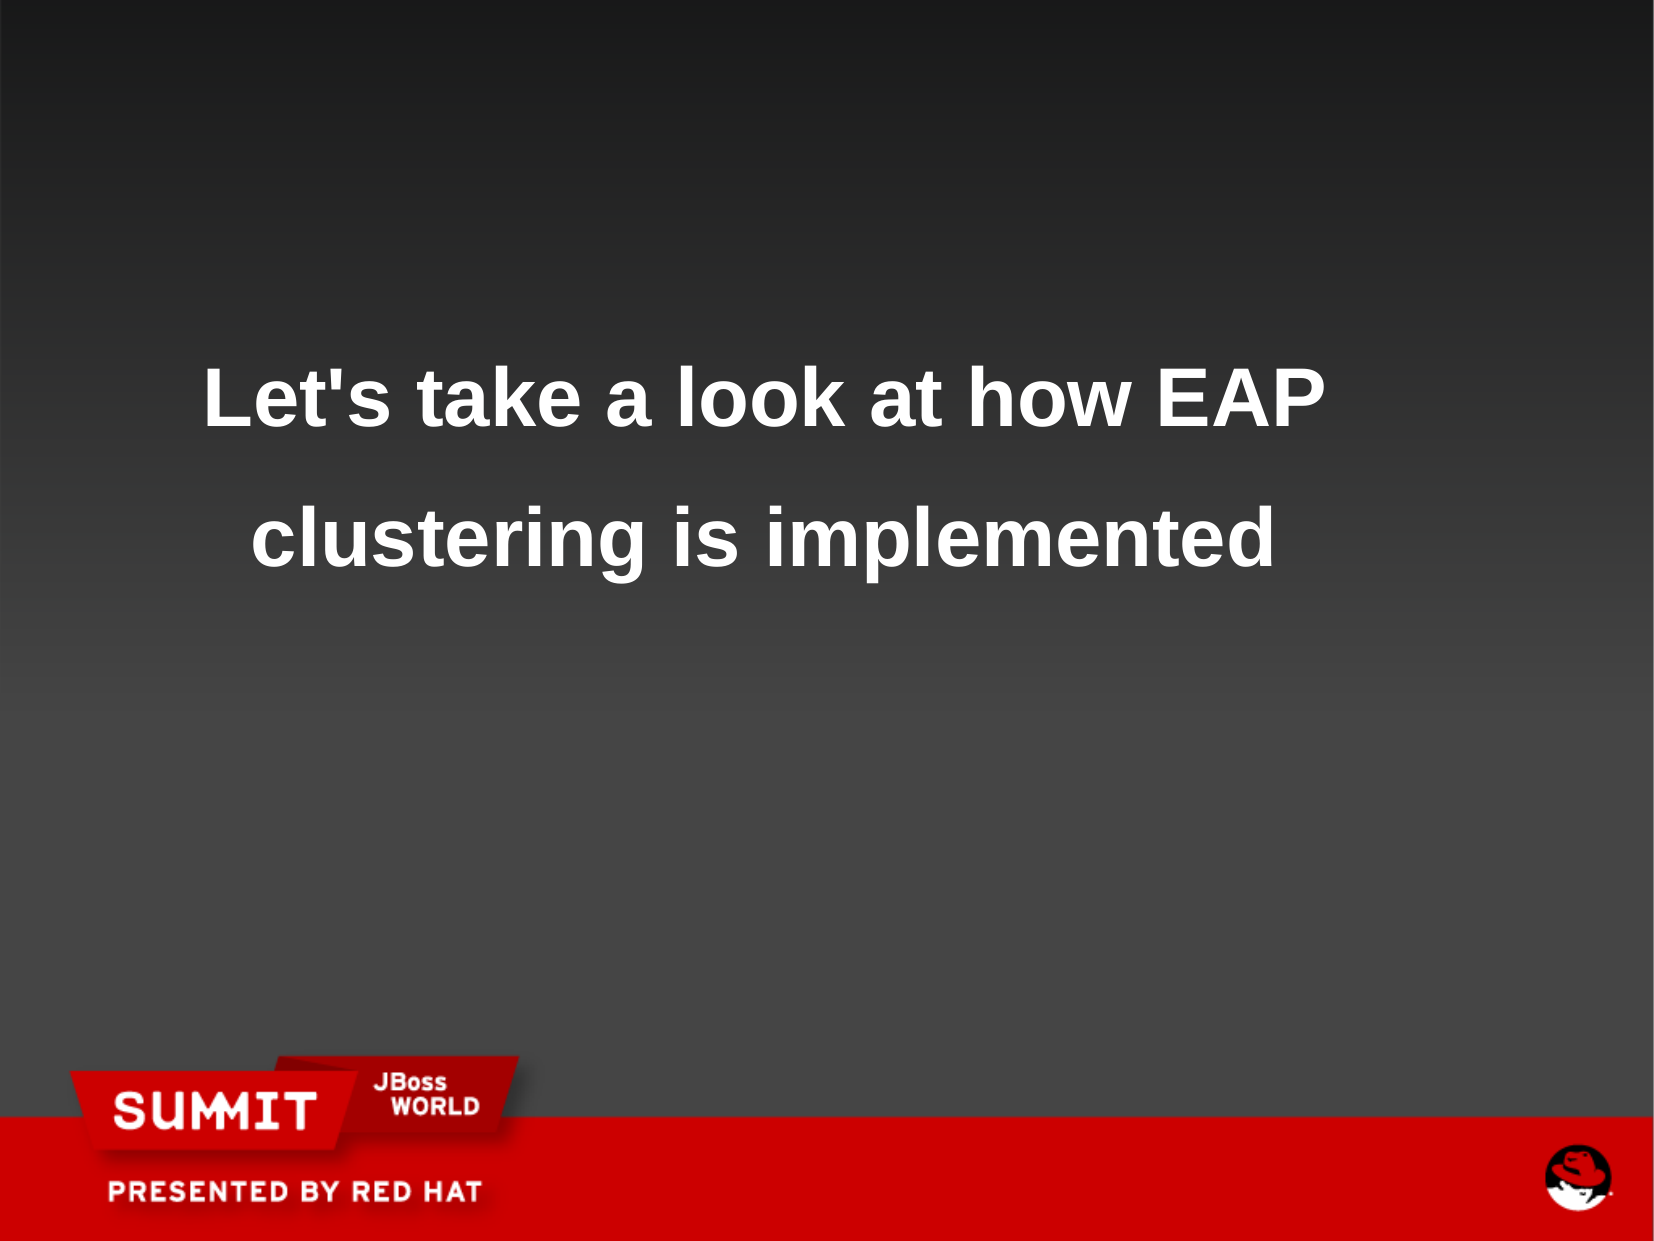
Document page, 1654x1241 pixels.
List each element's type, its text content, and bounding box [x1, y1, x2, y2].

text_box Let's take a look at how EAP clustering is implemented [187, 297, 1538, 657]
picture [0, 0, 1654, 1241]
